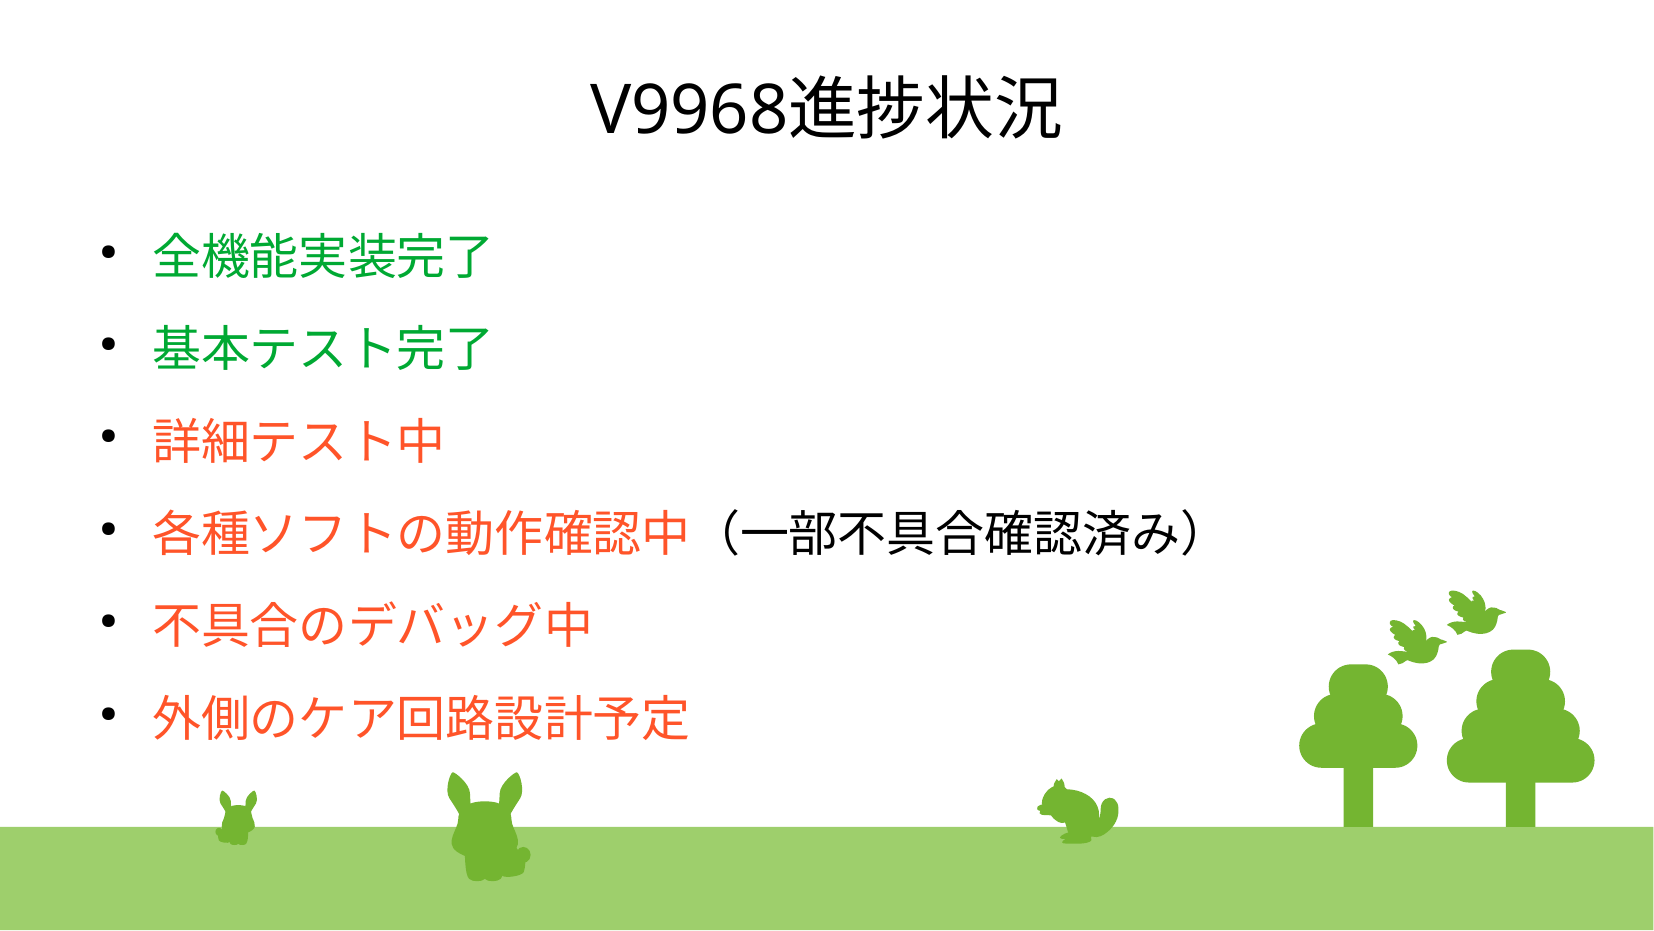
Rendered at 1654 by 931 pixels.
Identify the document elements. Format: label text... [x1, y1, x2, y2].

title V9968進捗状況 [88, 29, 1565, 178]
list 全機能実装完了 基本テスト完了 詳細テスト中 各種ソフトの動作確認中（一部不具合確認済み） 不具合のデバッグ中 外側のケア回路設計予定 [82, 217, 1571, 758]
